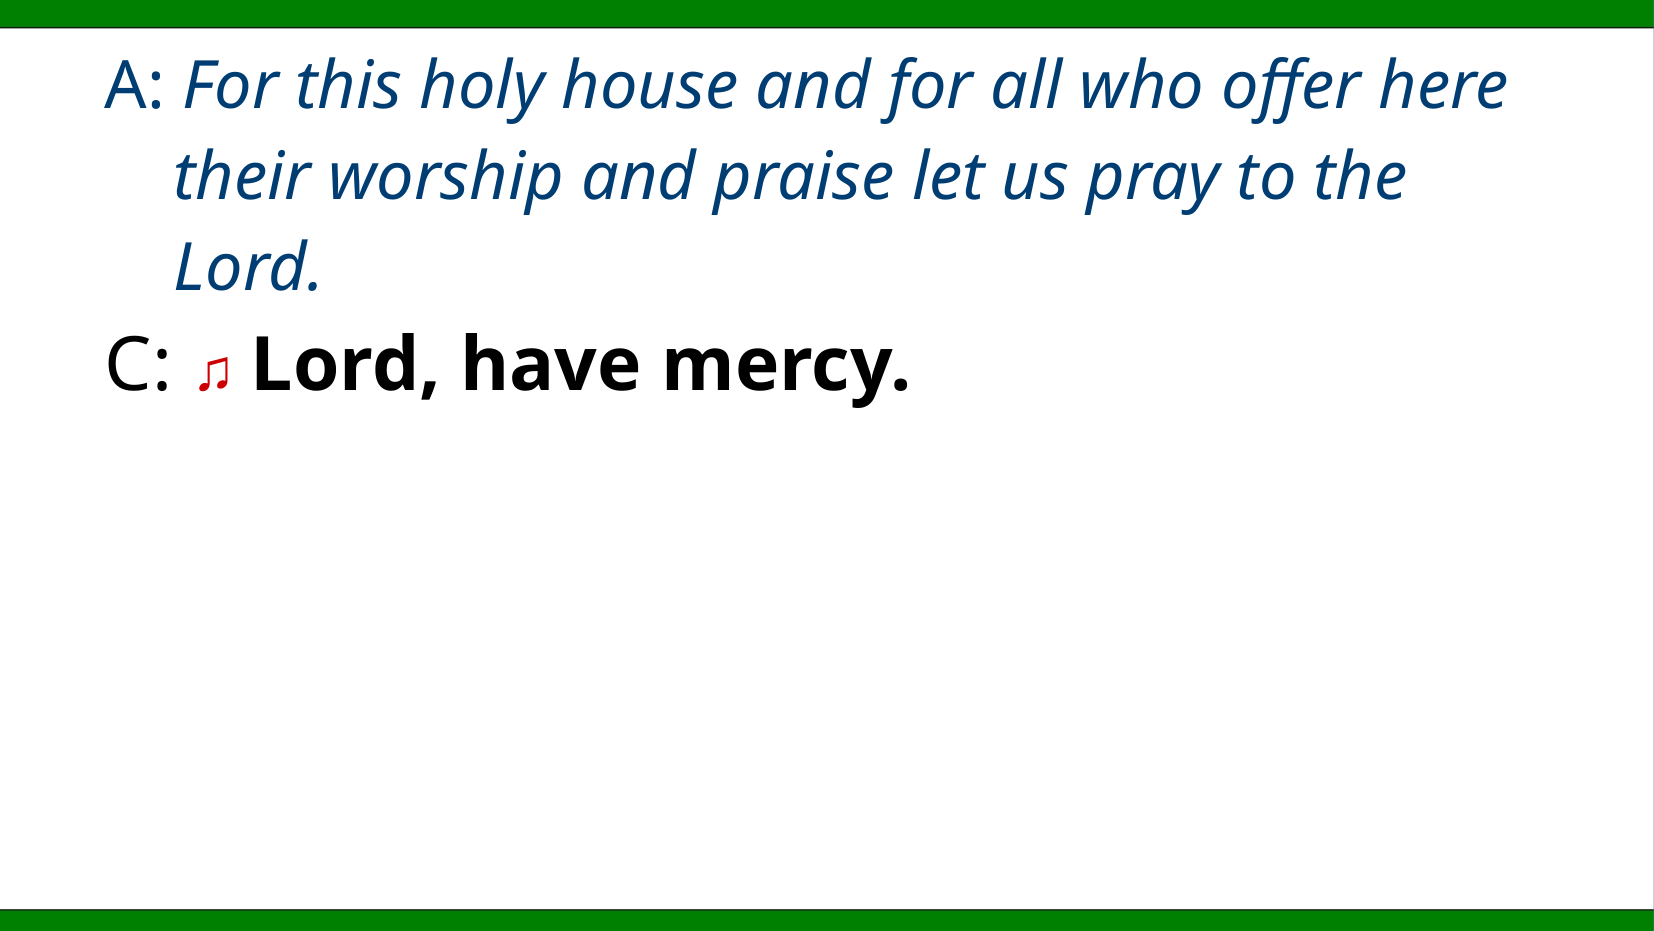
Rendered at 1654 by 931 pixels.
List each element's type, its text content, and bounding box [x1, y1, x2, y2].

text_box A: For this holy house and for all who offer here their worship and praise let us pray to the Lord. C: ♫ Lord, have mercy. [90, 30, 1576, 411]
picture [0, 0, 1654, 931]
